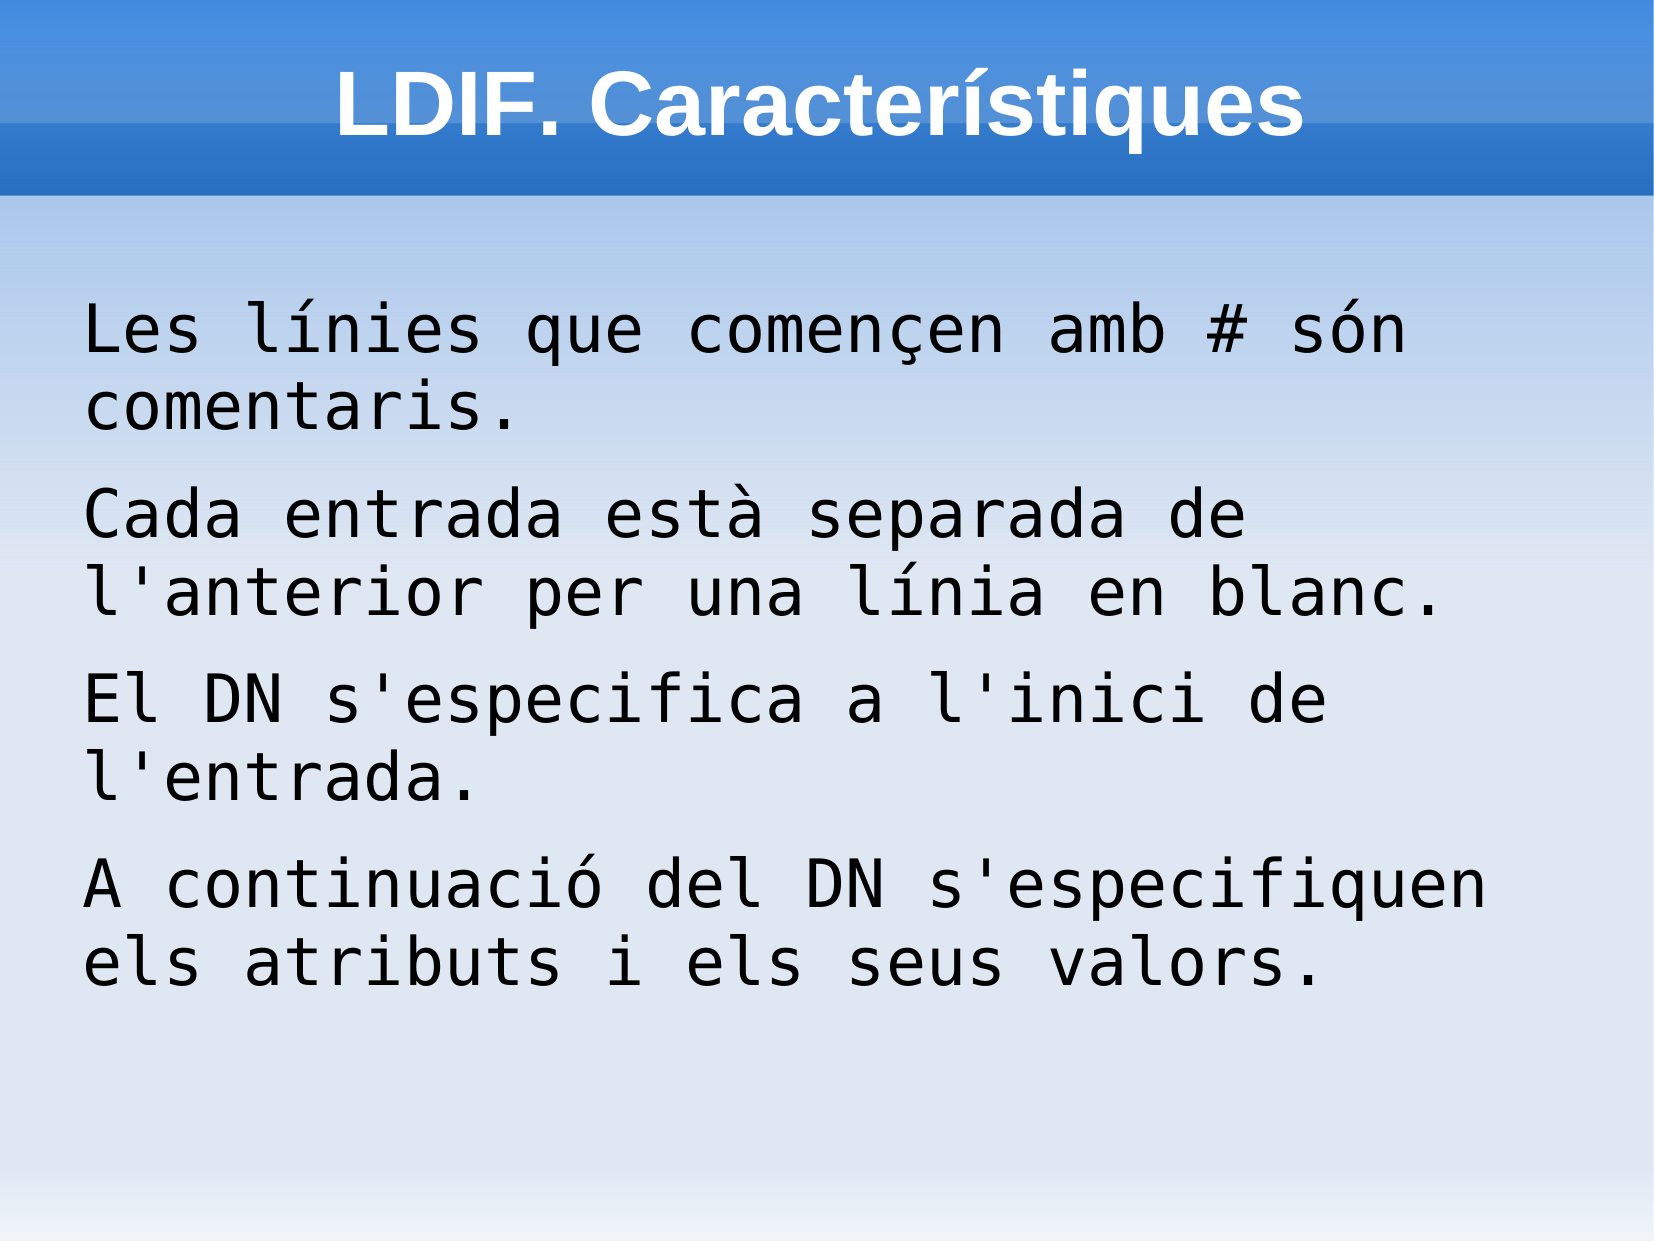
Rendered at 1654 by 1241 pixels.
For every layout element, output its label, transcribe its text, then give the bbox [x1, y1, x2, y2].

picture [0, 0, 1654, 1241]
title LDIF. Característiques [76, 0, 1565, 208]
list Les línies que començen amb # són comentaris. Cada entrada està separada de l'anterior per una línia en blanc. El DN s'especifica a l'inici de l'entrada. A continuació del DN s'especifiquen els atributs i els seus valors. [82, 290, 1571, 1109]
